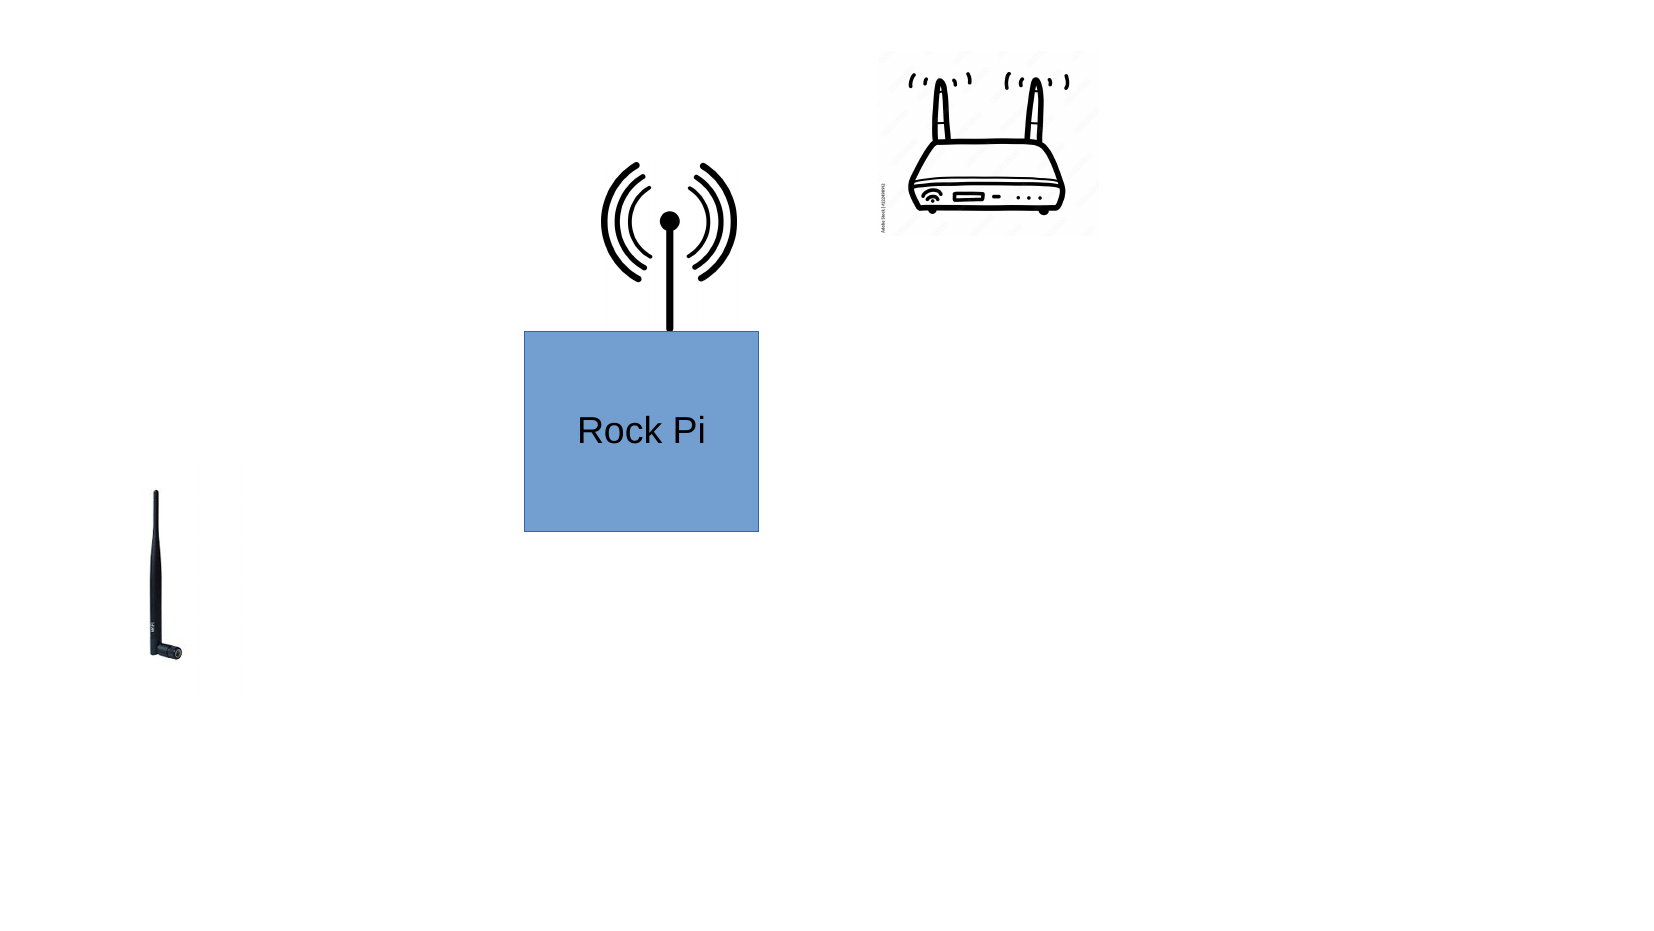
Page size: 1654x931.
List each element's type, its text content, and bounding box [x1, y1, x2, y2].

picture [878, 51, 1099, 236]
picture [35, 457, 282, 704]
text_box Rock Pi [524, 331, 759, 532]
picture [601, 162, 737, 331]
